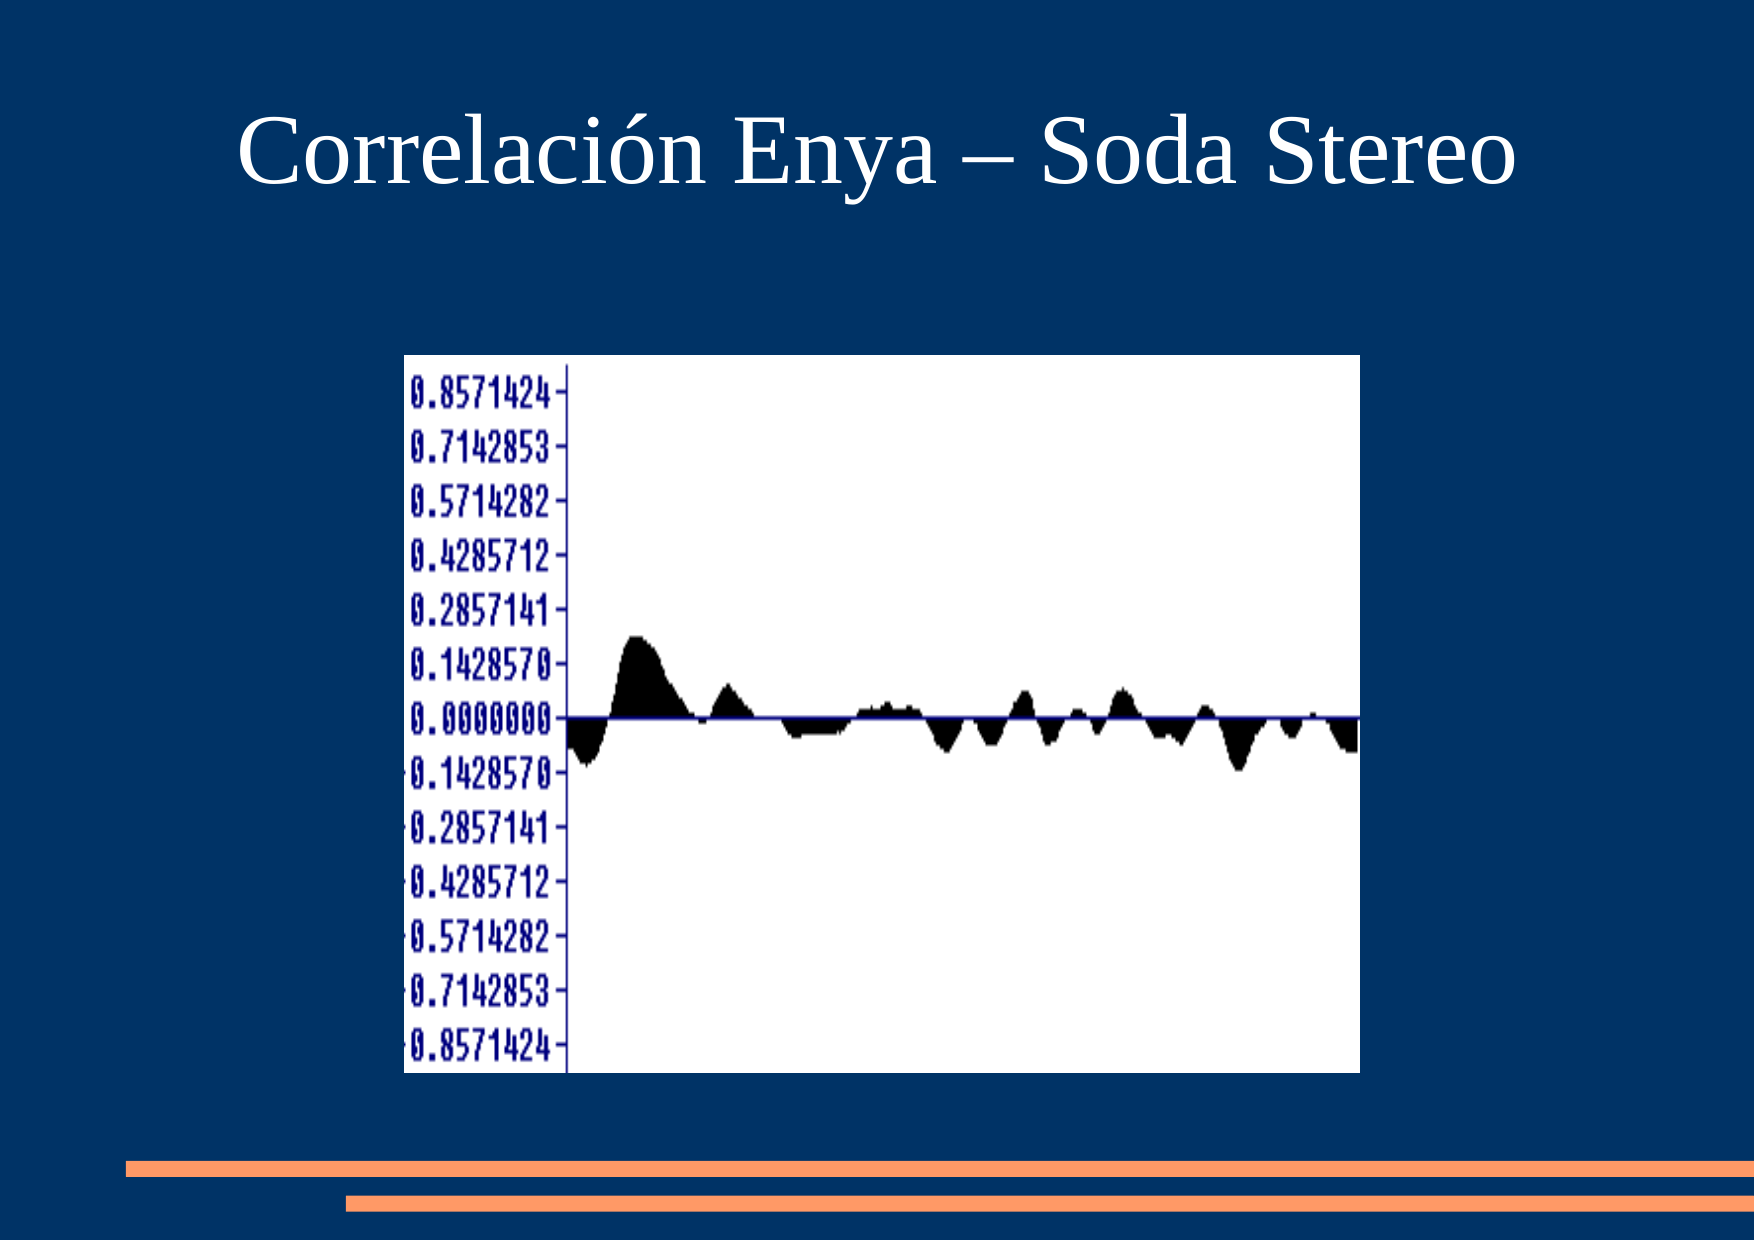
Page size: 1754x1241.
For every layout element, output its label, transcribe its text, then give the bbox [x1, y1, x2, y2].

title Correlación Enya – Soda Stereo [128, 46, 1627, 254]
picture [404, 355, 1360, 1073]
chart [128, 322, 1656, 1133]
